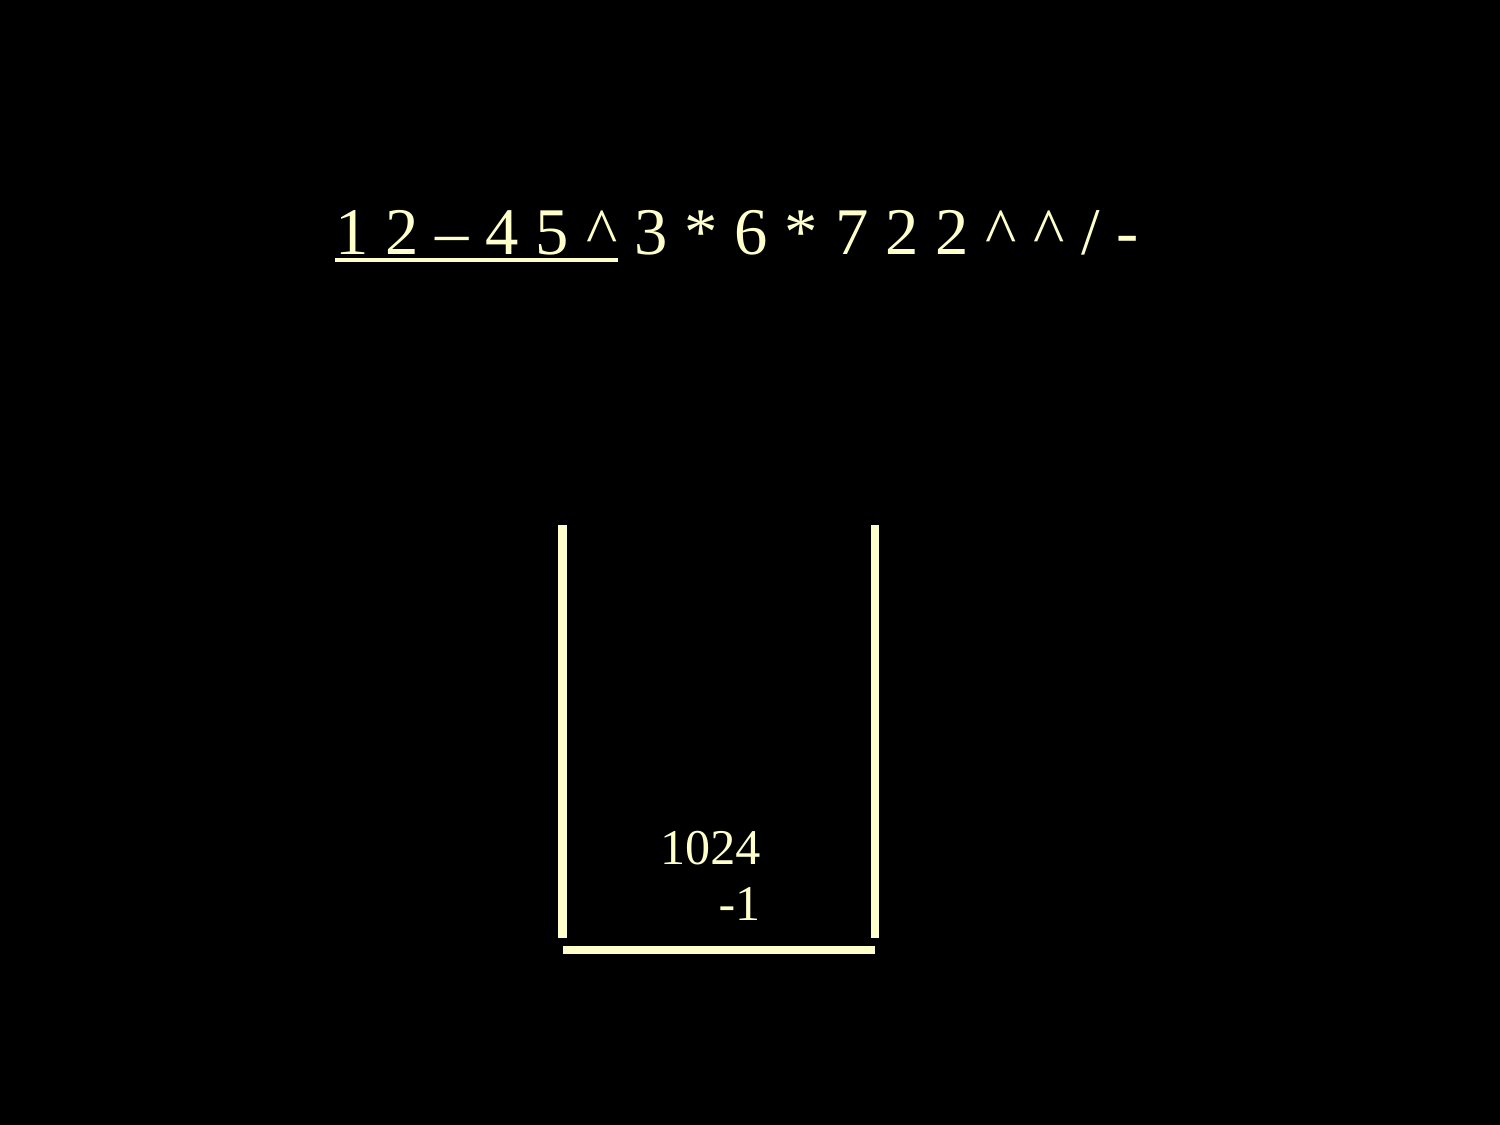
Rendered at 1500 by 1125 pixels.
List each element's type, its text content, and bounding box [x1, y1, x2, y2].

text_box 1024 -1 [599, 812, 775, 939]
text_box 1 2 – 4 5 ^ 3 * 6 * 7 2 2 ^ ^ / - [320, 187, 1155, 277]
